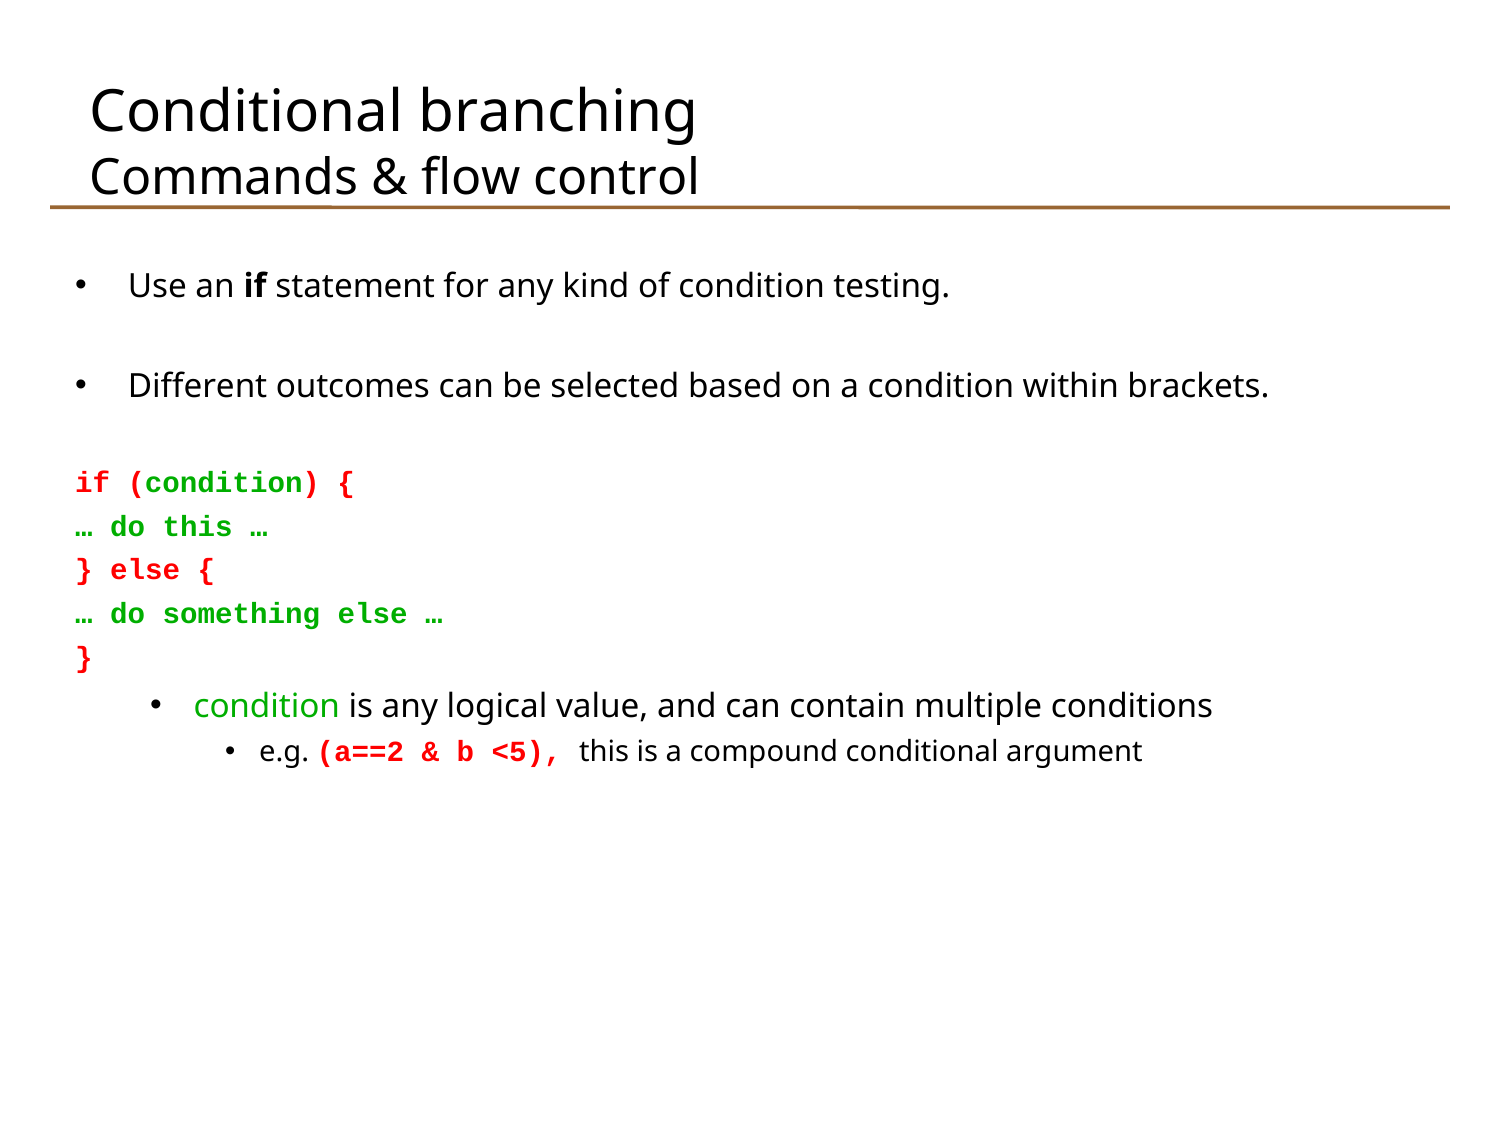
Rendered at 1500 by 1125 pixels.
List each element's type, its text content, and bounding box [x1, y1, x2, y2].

text_box Use an if statement for any kind of condition testing. Different outcomes can be selected based on a condition within brackets. if (condition) { … do this … } else { … do something else … } condition is any logical value, and can contain multiple conditions e.g. (a==2 & b <5), this is a compound conditional argument [75, 263, 1425, 1006]
text_box Conditional branching Commands & flow control [75, 44, 1425, 233]
